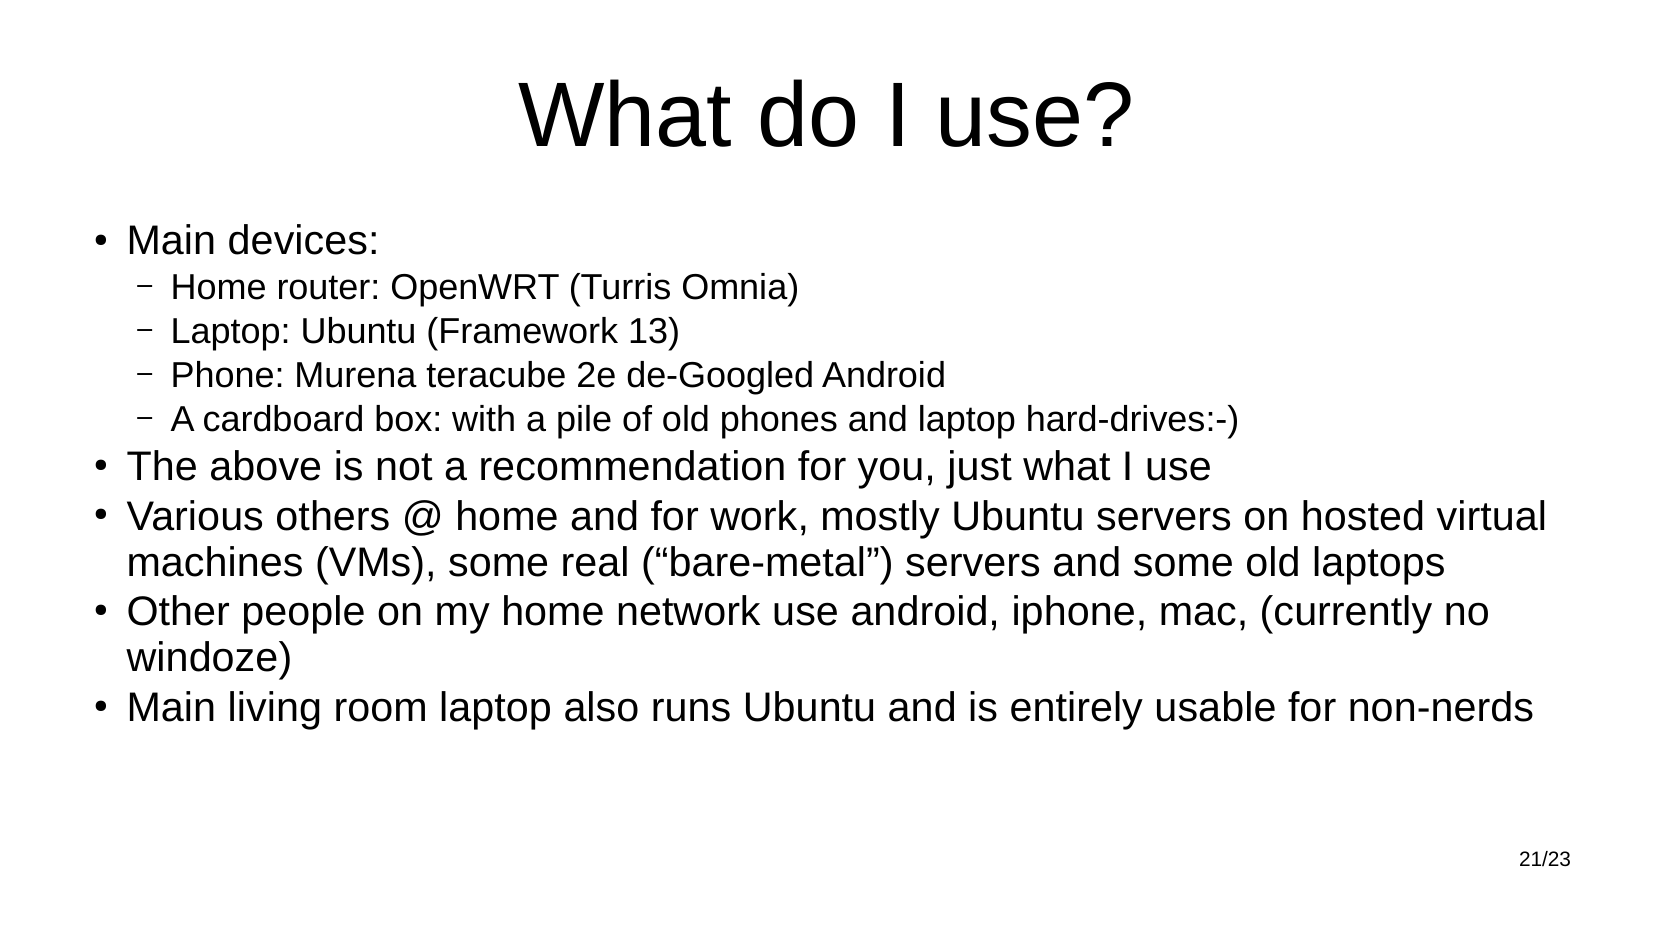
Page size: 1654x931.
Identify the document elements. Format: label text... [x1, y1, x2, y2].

title What do I use? [82, 37, 1571, 193]
list Main devices: Home router: OpenWRT (Turris Omnia) Laptop: Ubuntu (Framework 13) Phone: Murena teracube 2e de-Googled Android A cardboard box: with a pile of old phones and laptop hard-drives:-) The above is not a recommendation for you, just what I use Various others @ home and for work, mostly Ubuntu servers on hosted virtual machines (VMs), some real (“bare-metal”) servers and some old laptops Other people on my home network use android, iphone, mac, (currently no windoze) Main living room laptop also runs Ubuntu and is entirely usable for non-nerds [82, 217, 1571, 803]
